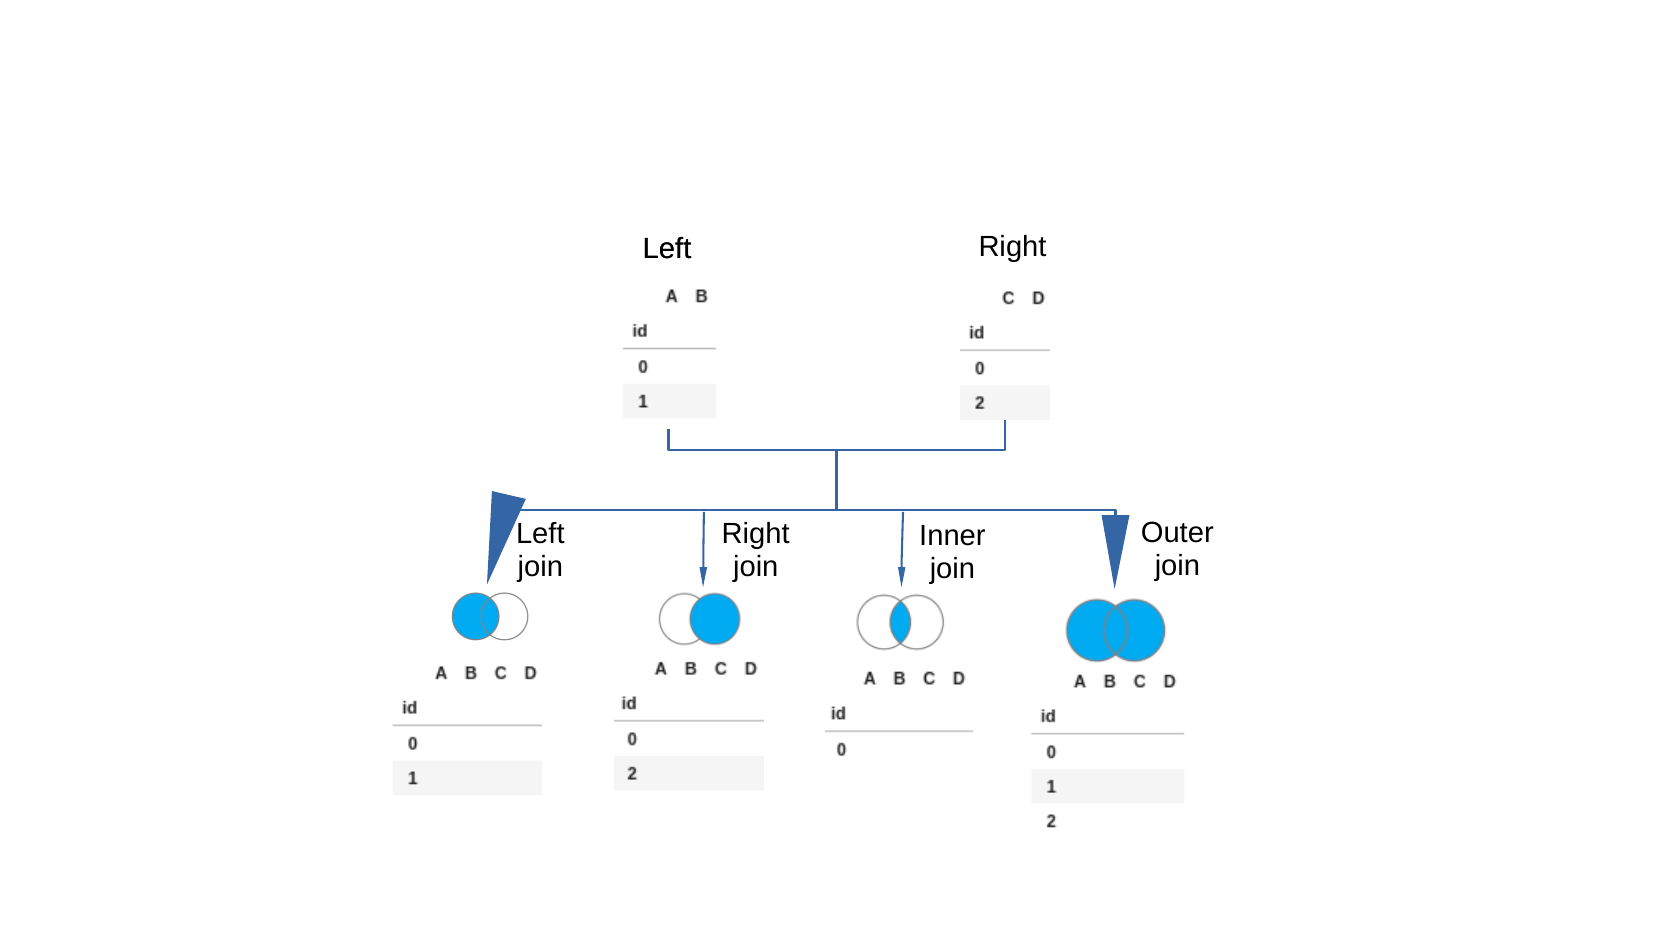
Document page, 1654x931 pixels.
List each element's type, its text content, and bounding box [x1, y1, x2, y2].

picture [617, 282, 721, 425]
picture [825, 661, 975, 775]
picture [390, 662, 542, 797]
text_box Outer join [1125, 508, 1231, 589]
text_box Left [614, 225, 720, 273]
text_box Inner join [900, 511, 1006, 593]
picture [960, 284, 1050, 421]
picture [643, 586, 764, 651]
picture [1030, 588, 1186, 841]
picture [436, 584, 541, 648]
text_box Right join [703, 510, 809, 591]
text_box Right [960, 222, 1066, 271]
text_box Left join [488, 510, 594, 591]
picture [843, 586, 960, 654]
picture [614, 653, 764, 797]
